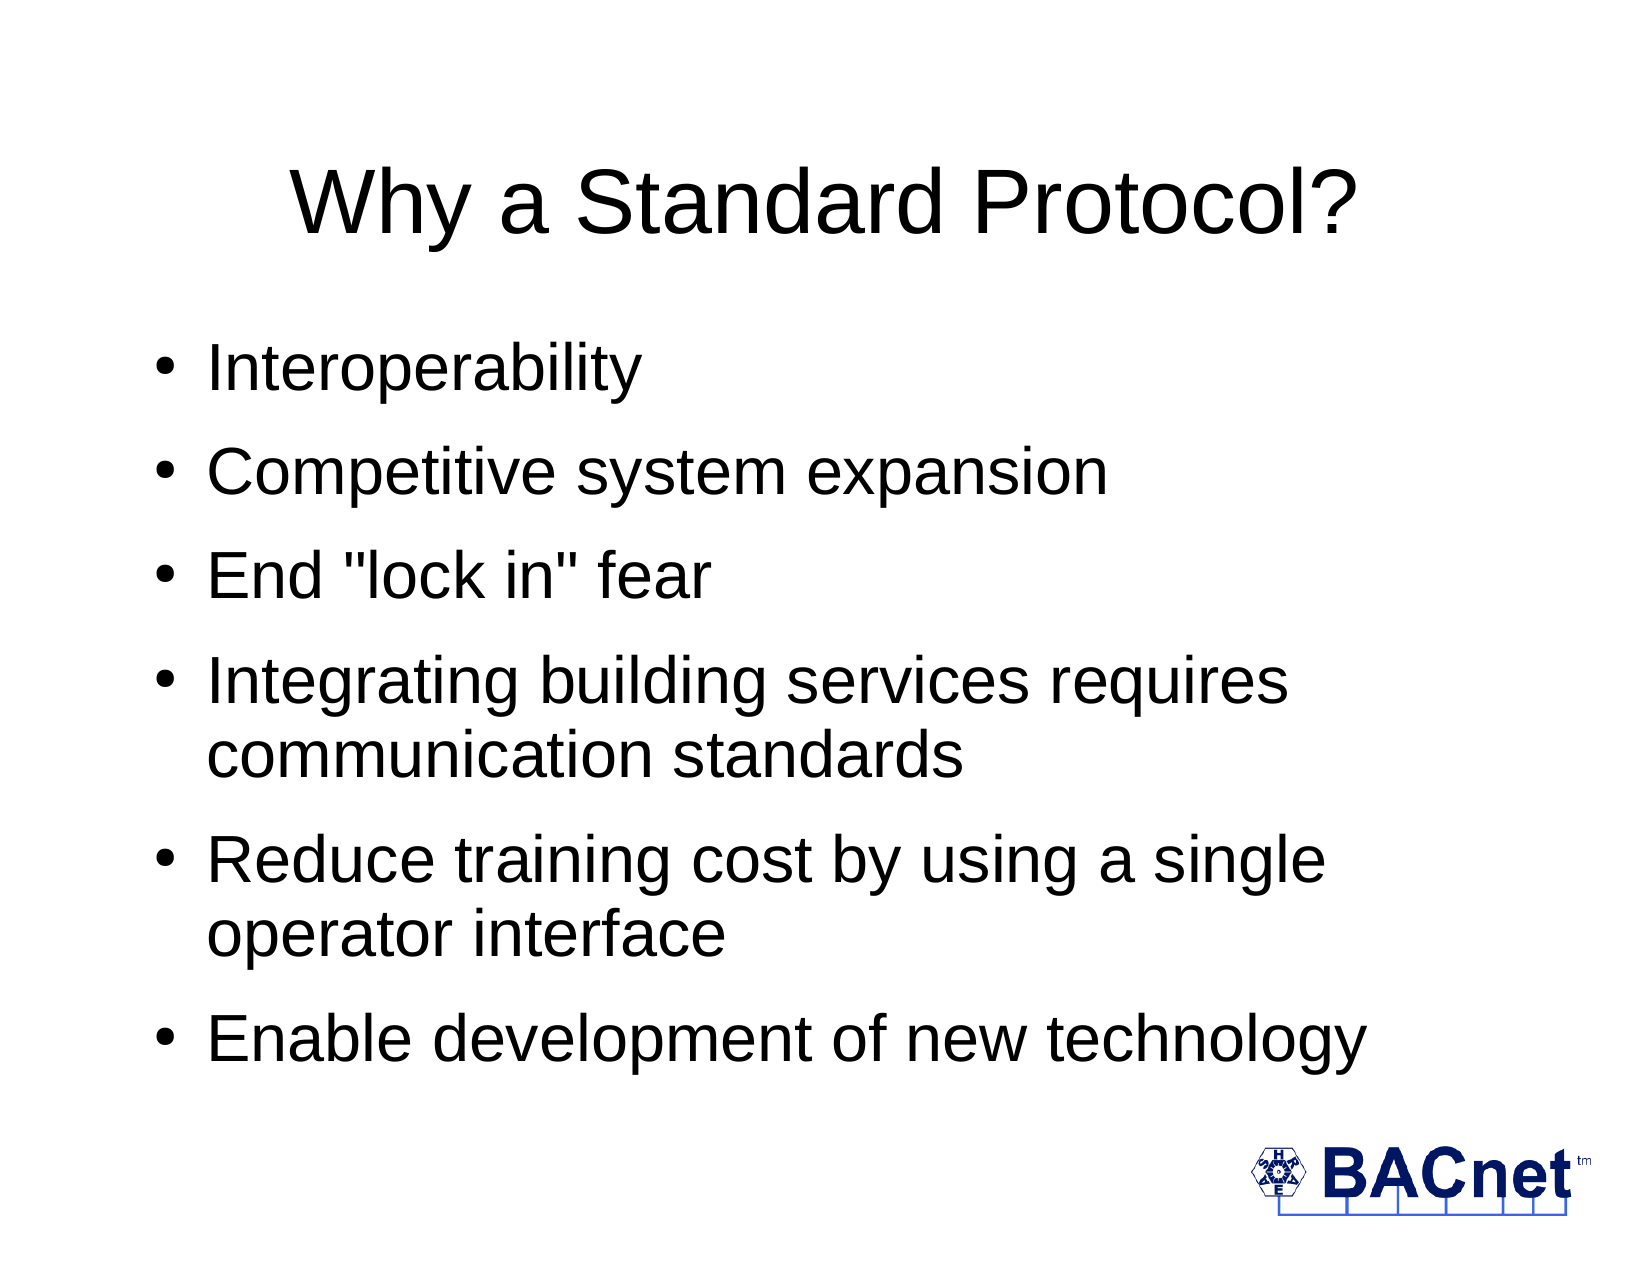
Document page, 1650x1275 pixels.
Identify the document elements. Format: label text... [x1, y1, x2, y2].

list Interoperability Competitive system expansion End "lock in" fear Integrating building services requires communication standards Reduce training cost by using a single operator interface Enable development of new technology [135, 329, 1515, 1079]
title Why a Standard Protocol? [135, 112, 1515, 291]
picture [1251, 1146, 1591, 1216]
